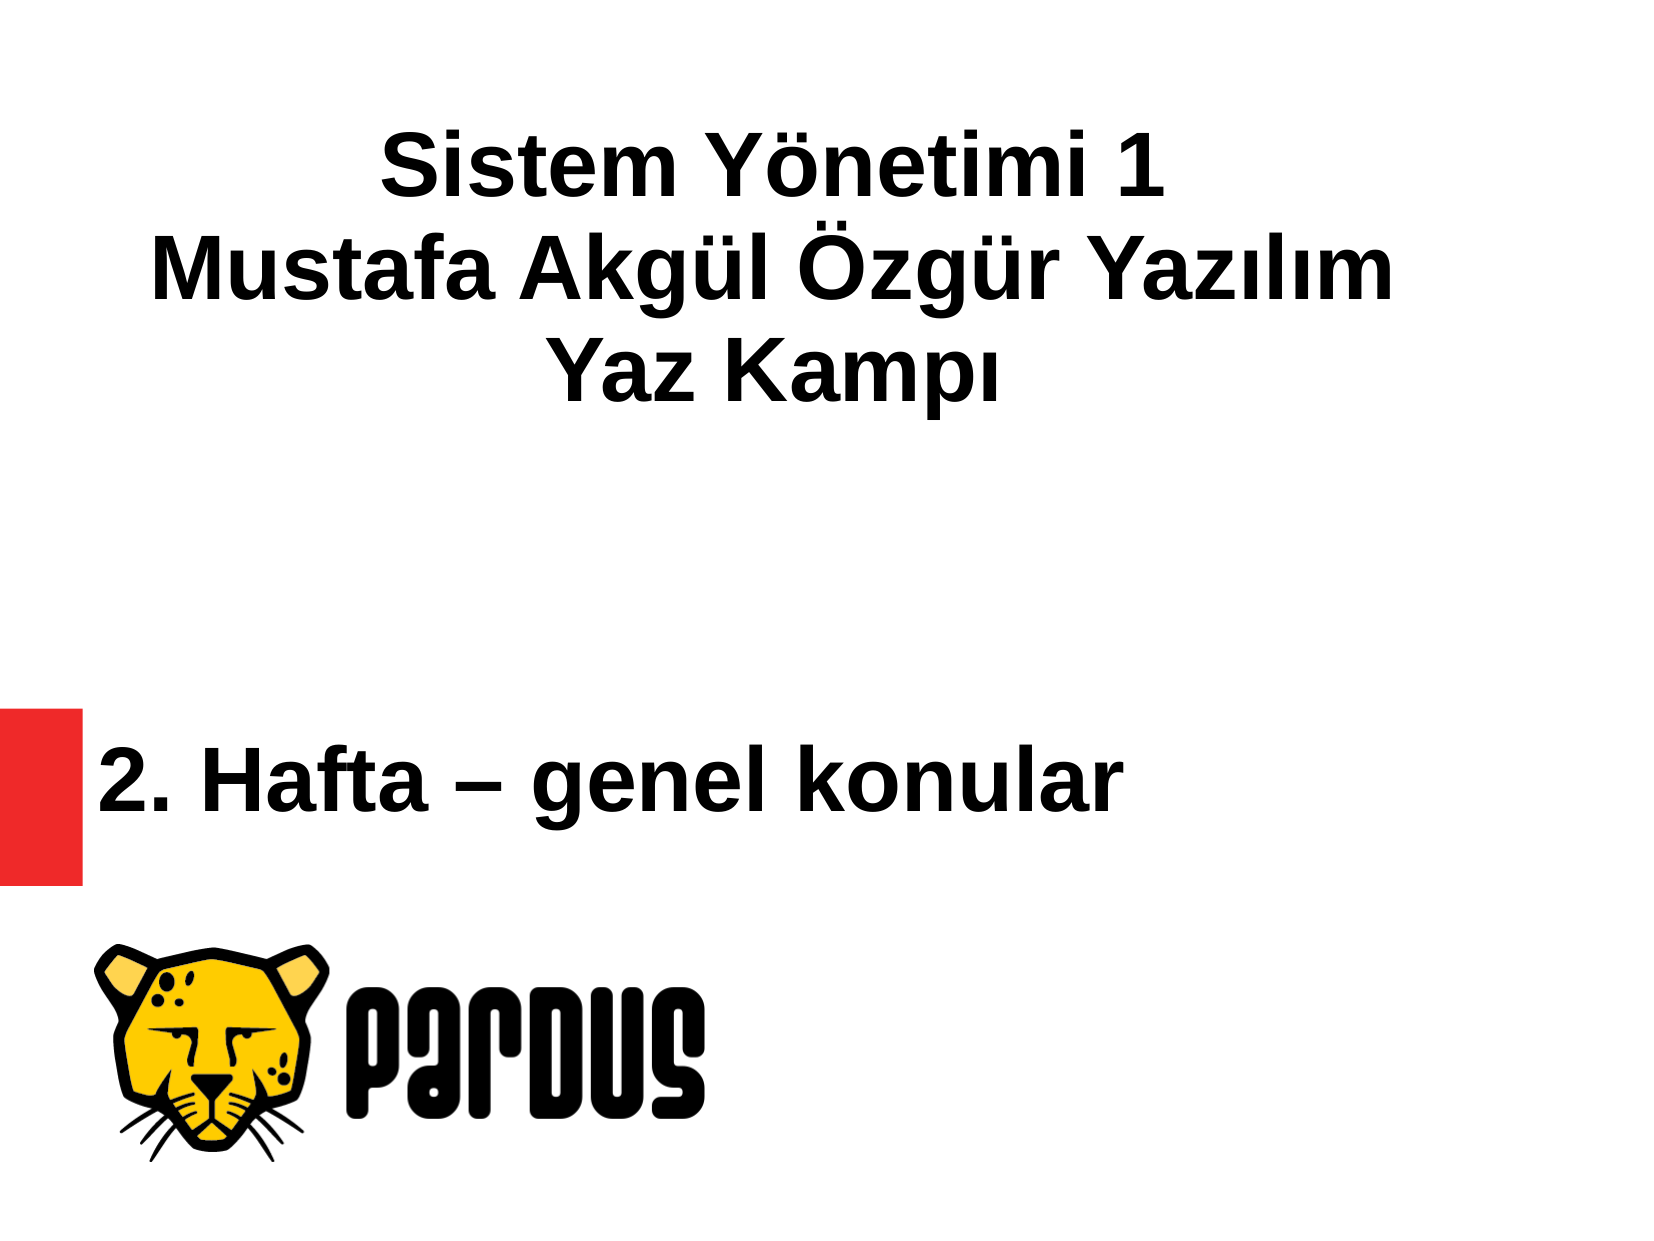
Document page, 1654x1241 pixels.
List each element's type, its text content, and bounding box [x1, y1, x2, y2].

text_box Sistem Yönetimi 1 Mustafa Akgül Özgür Yazılım Yaz Kampı 2. Hafta – genel konular [82, 106, 1465, 839]
picture [94, 944, 705, 1162]
